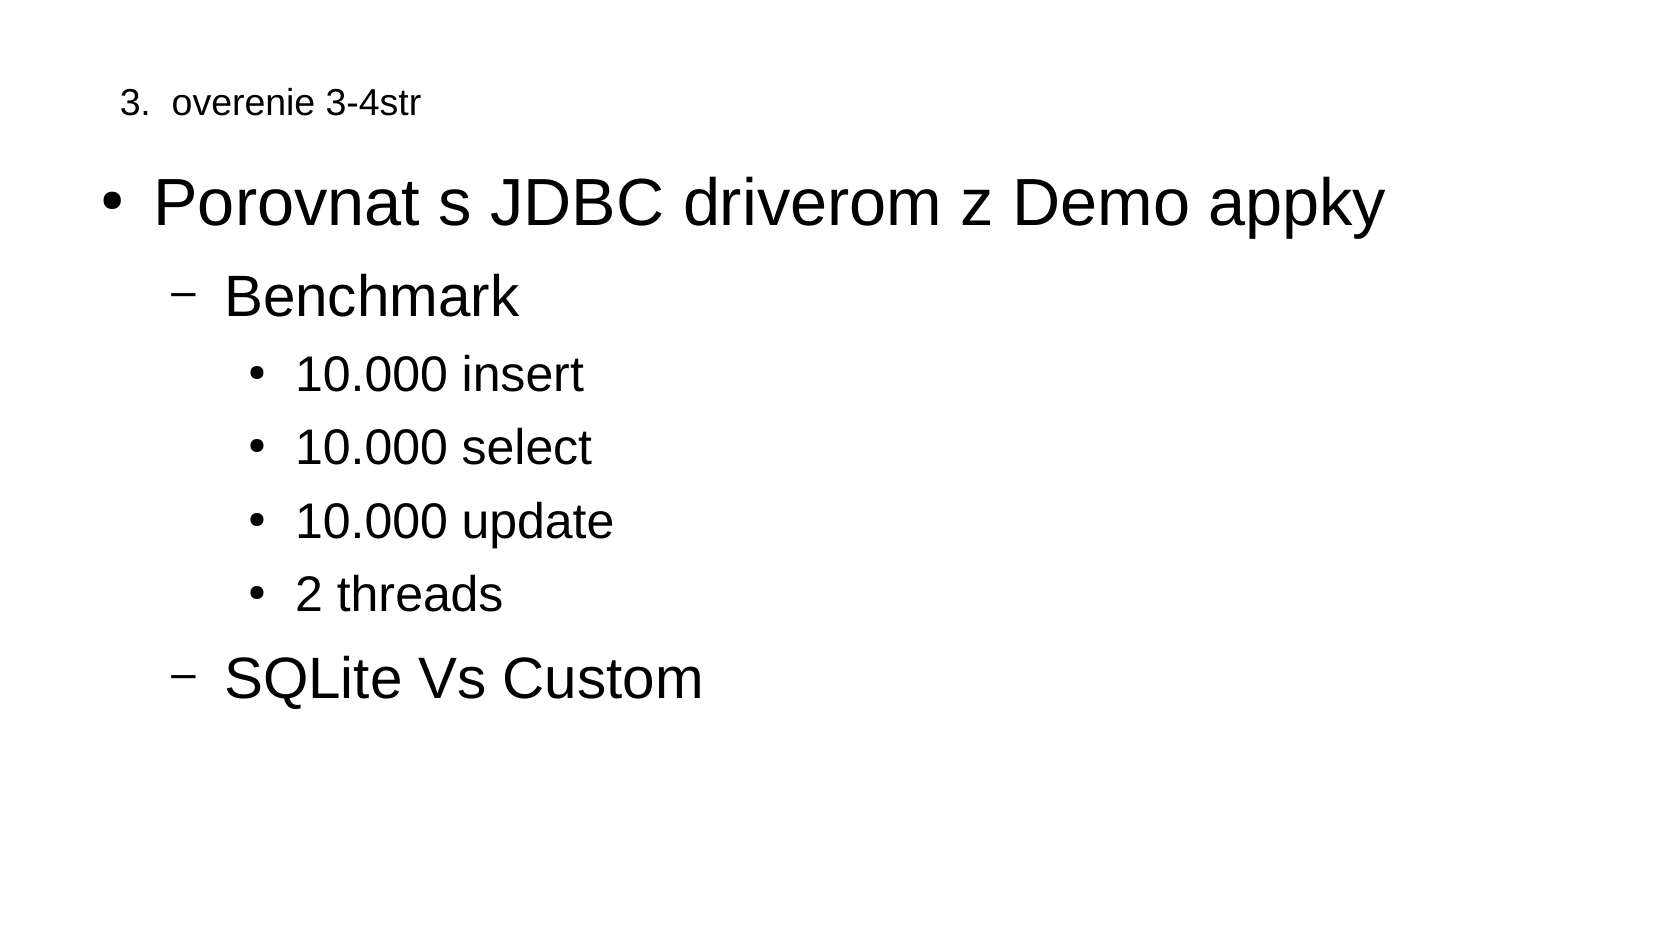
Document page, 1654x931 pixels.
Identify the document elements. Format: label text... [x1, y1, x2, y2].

text_box 3. overenie 3-4str [105, 74, 437, 131]
list Porovnat s JDBC driverom z Demo appky Benchmark 10.000 insert 10.000 select 10.000 update 2 threads SQLite Vs Custom [82, 165, 1571, 863]
